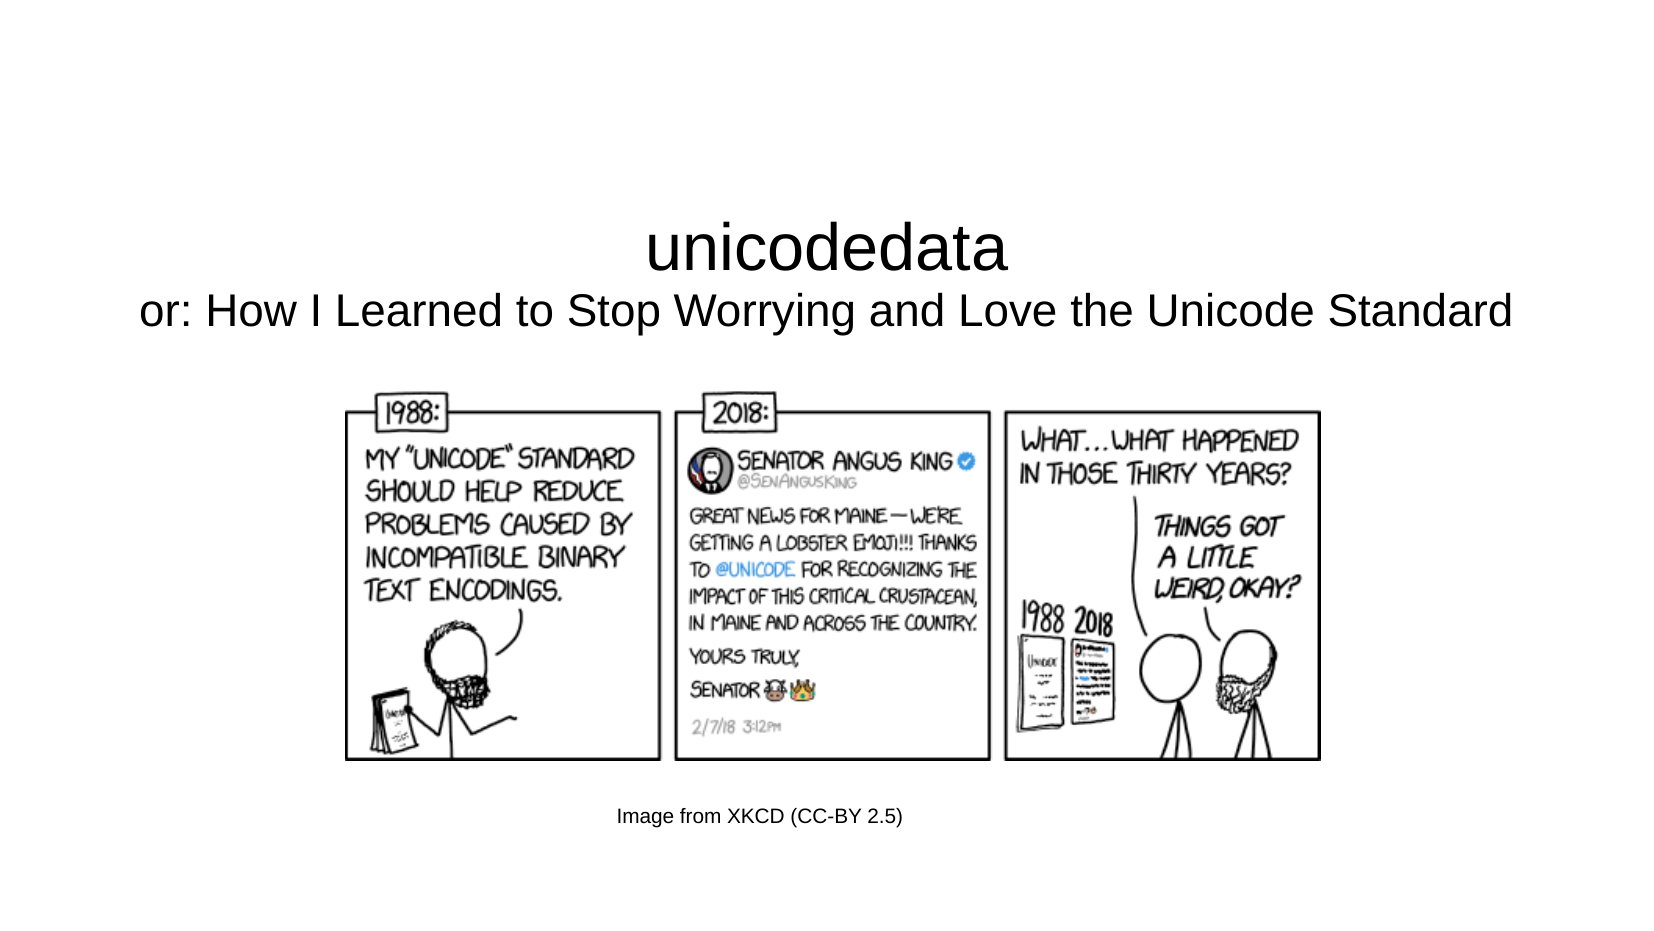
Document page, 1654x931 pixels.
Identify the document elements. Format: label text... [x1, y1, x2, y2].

picture [345, 387, 1321, 761]
subtitle unicodedata or: How I Learned to Stop Worrying and Love the Unicode Standard [82, 0, 1571, 506]
text_box Image from XKCD (CC-BY 2.5) [601, 797, 977, 843]
